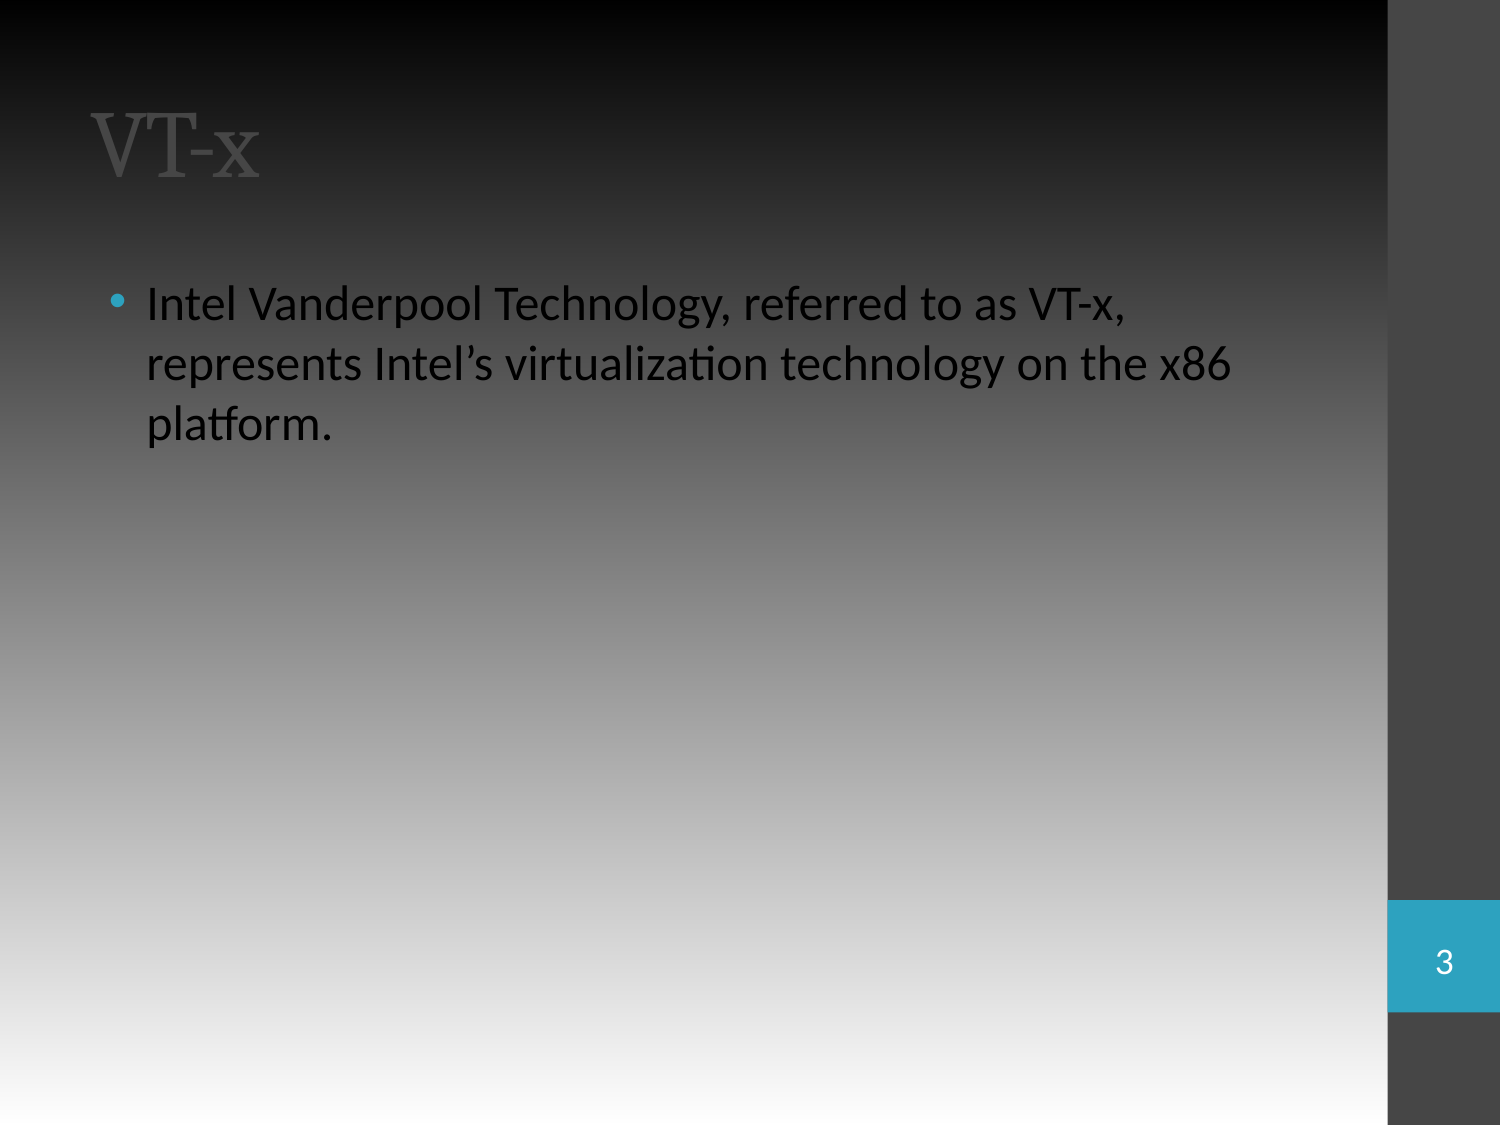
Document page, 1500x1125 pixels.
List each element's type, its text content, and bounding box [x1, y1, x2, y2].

list Intel Vanderpool Technology, referred to as VT-x, represents Intel’s virtualization technology on the x86 platform. [75, 262, 1325, 1050]
slide_number <numéro> [1399, 926, 1490, 992]
title VT-x [75, 45, 1325, 233]
